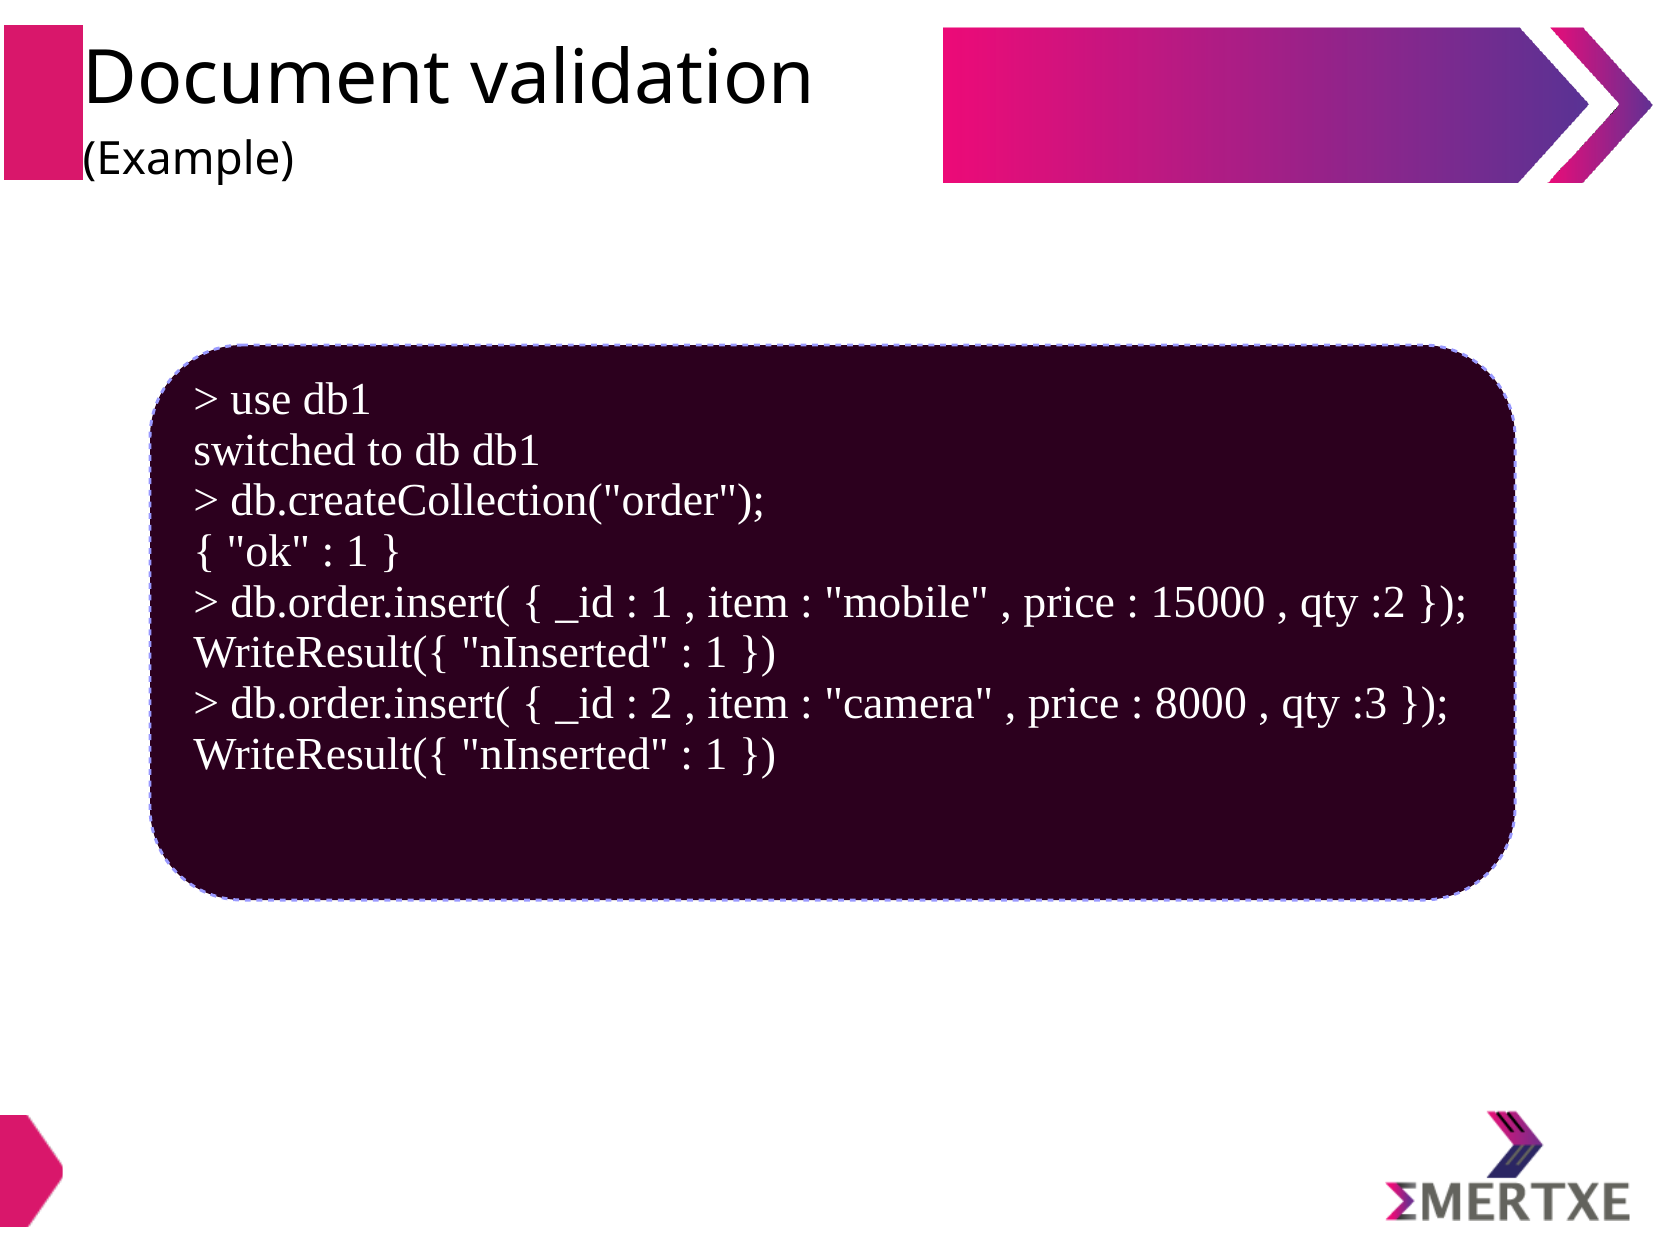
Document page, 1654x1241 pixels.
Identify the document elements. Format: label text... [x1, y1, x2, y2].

title Document validation (Example) [82, 2, 1571, 210]
picture [1571, 27, 1653, 183]
picture [1385, 1107, 1631, 1221]
text_box > use db1 switched to db db1 > db.createCollection("order"); { "ok" : 1 } > db.order.insert( { _id : 1 , item : "mobile" , price : 15000 , qty :2 }); WriteResult({ "nInserted" : 1 }) > db.order.insert( { _id : 2 , item : "camera" , price : 8000 , qty :3 }); WriteResult({ "nInserted" : 1 }) [150, 345, 1516, 901]
